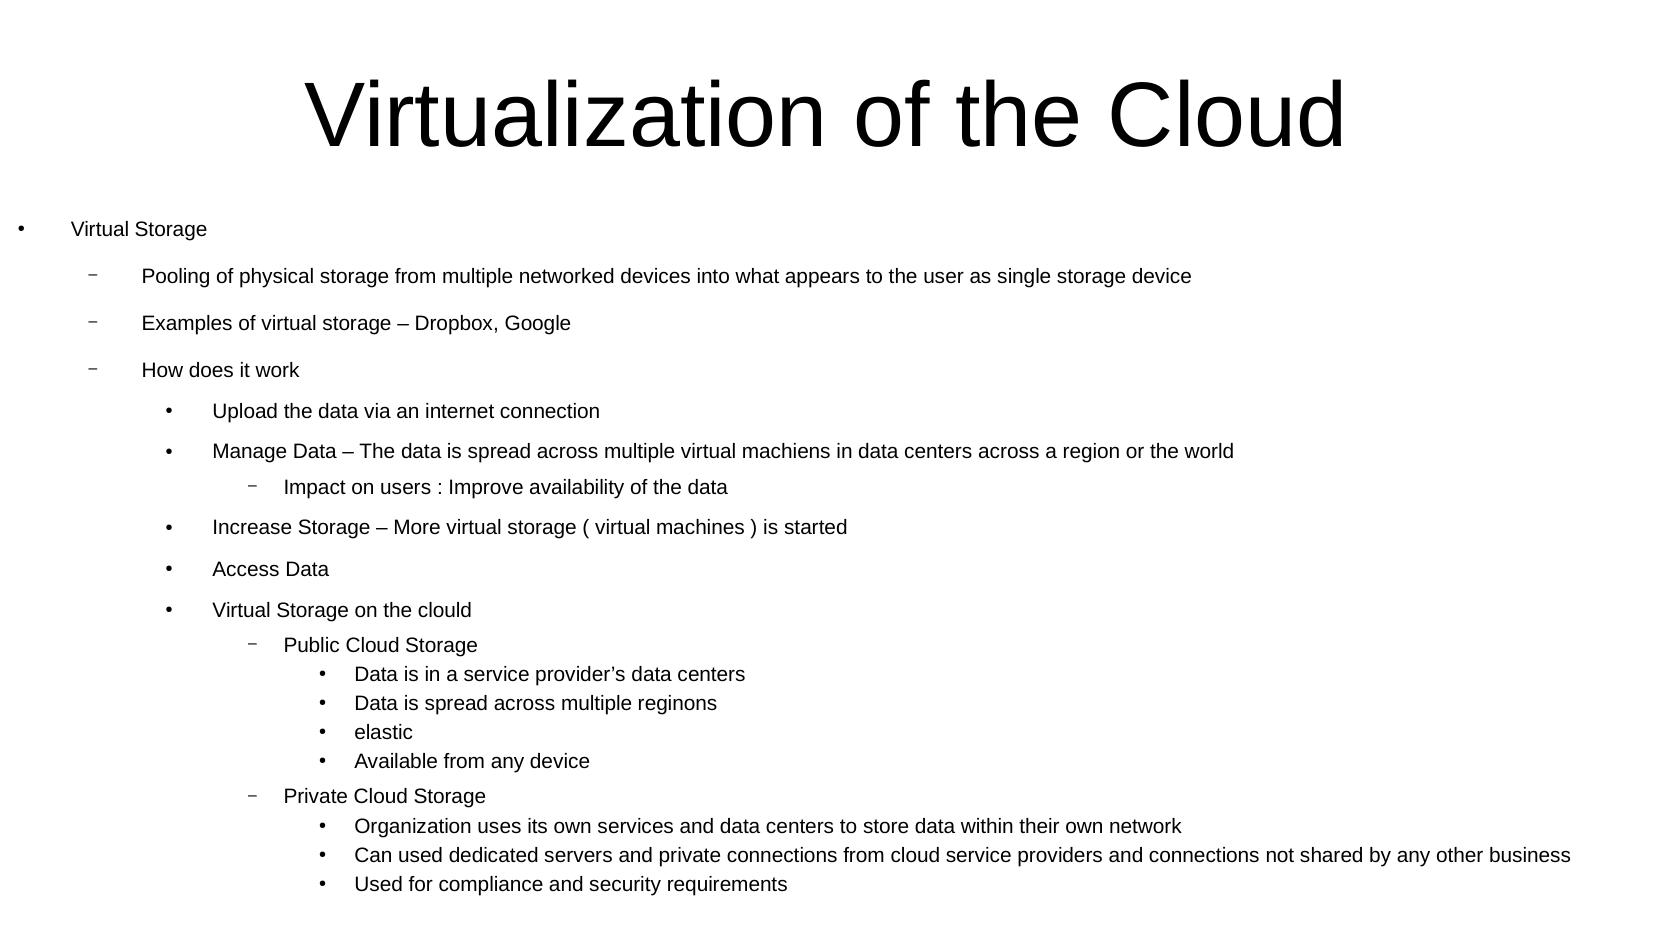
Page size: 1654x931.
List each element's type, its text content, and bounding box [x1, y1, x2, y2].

title Virtualization of the Cloud [82, 37, 1571, 193]
list Virtual Storage Pooling of physical storage from multiple networked devices into what appears to the user as single storage device Examples of virtual storage – Dropbox, Google How does it work Upload the data via an internet connection Manage Data – The data is spread across multiple virtual machiens in data centers across a region or the world Impact on users : Improve availability of the data Increase Storage – More virtual storage ( virtual machines ) is started Access Data Virtual Storage on the clould Public Cloud Storage Data is in a service provider’s data centers Data is spread across multiple reginons elastic Available from any device Private Cloud Storage Organization uses its own services and data centers to store data within their own network Can used dedicated servers and private connections from cloud service providers and connections not shared by any other business Used for compliance and security requirements [0, 217, 1654, 916]
